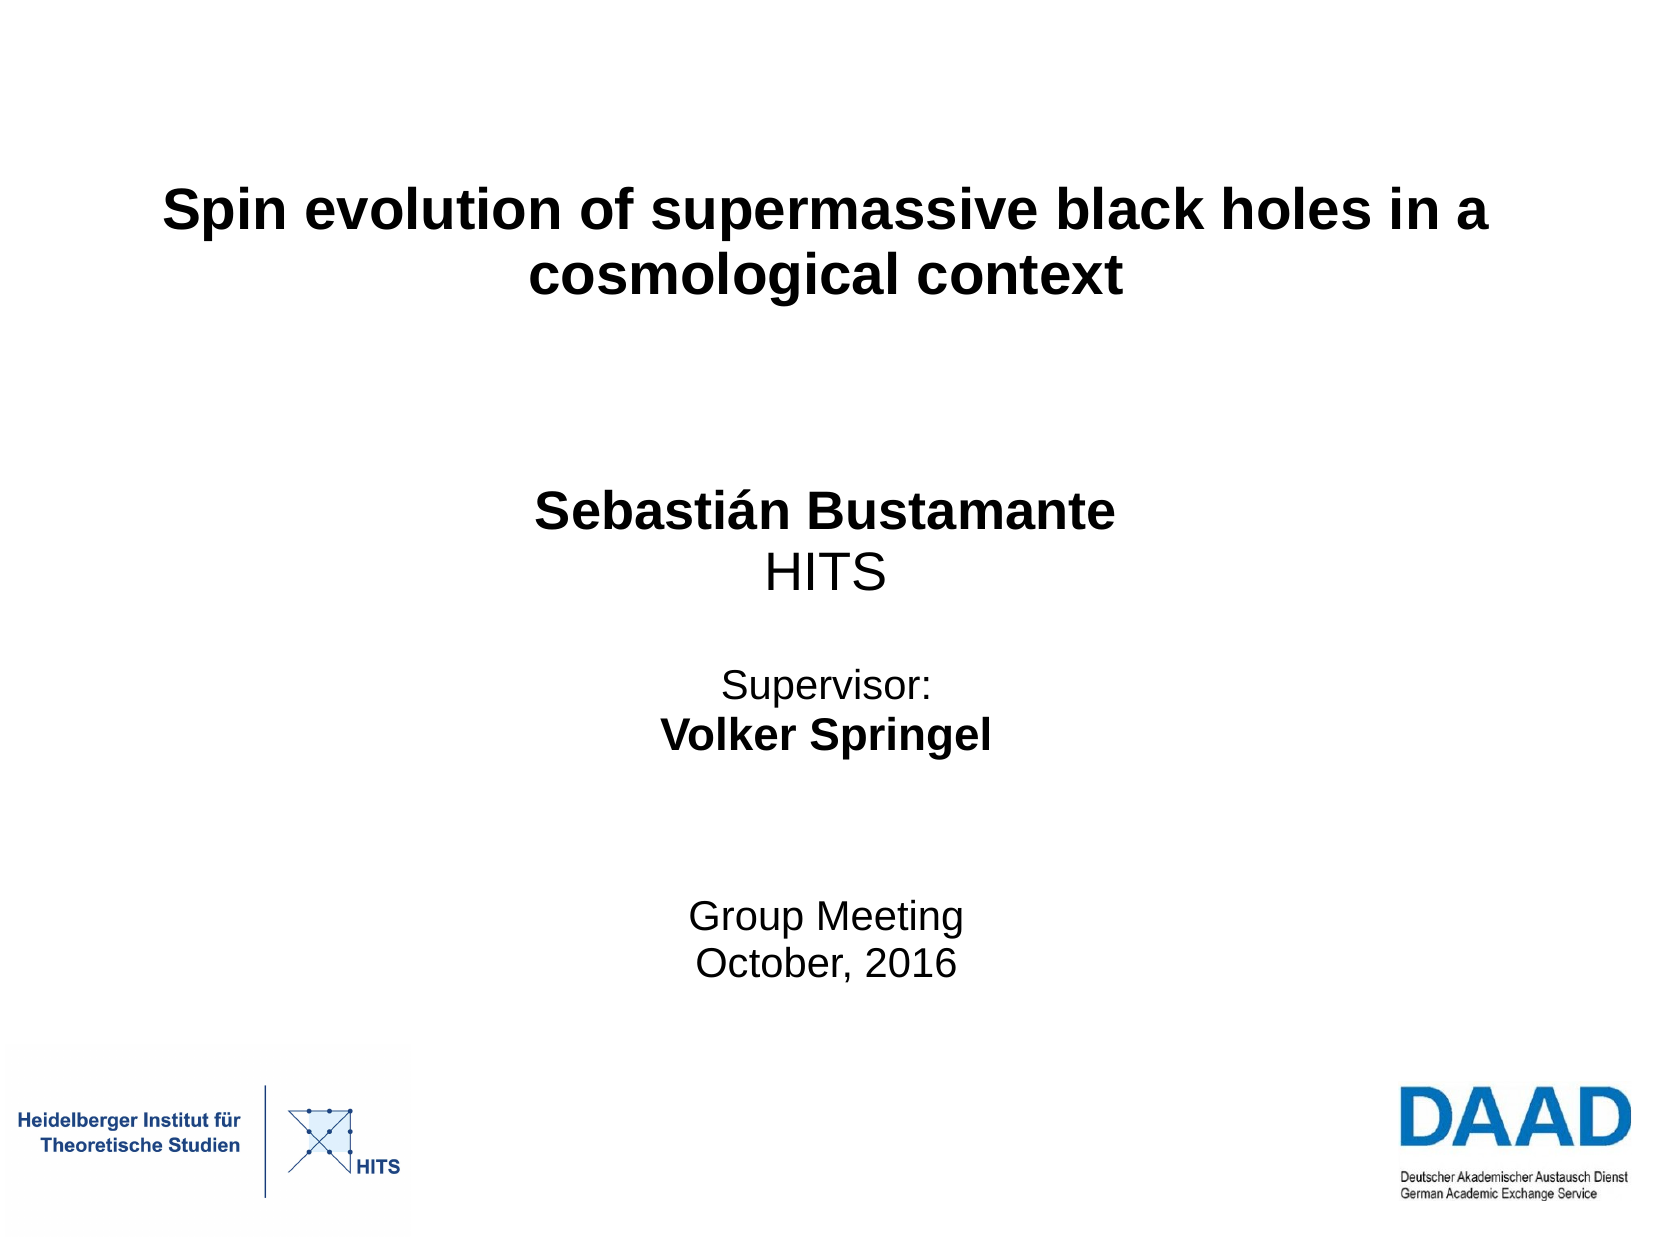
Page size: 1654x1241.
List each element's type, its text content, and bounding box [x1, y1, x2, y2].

title Spin evolution of supermassive black holes in a cosmological context [82, 124, 1571, 359]
subtitle Sebastián Bustamante HITS Supervisor: Volker Springel [425, 480, 1228, 761]
picture [1398, 1081, 1632, 1201]
text_box Group Meeting October, 2016 [425, 851, 1228, 1027]
picture [5, 1044, 411, 1237]
